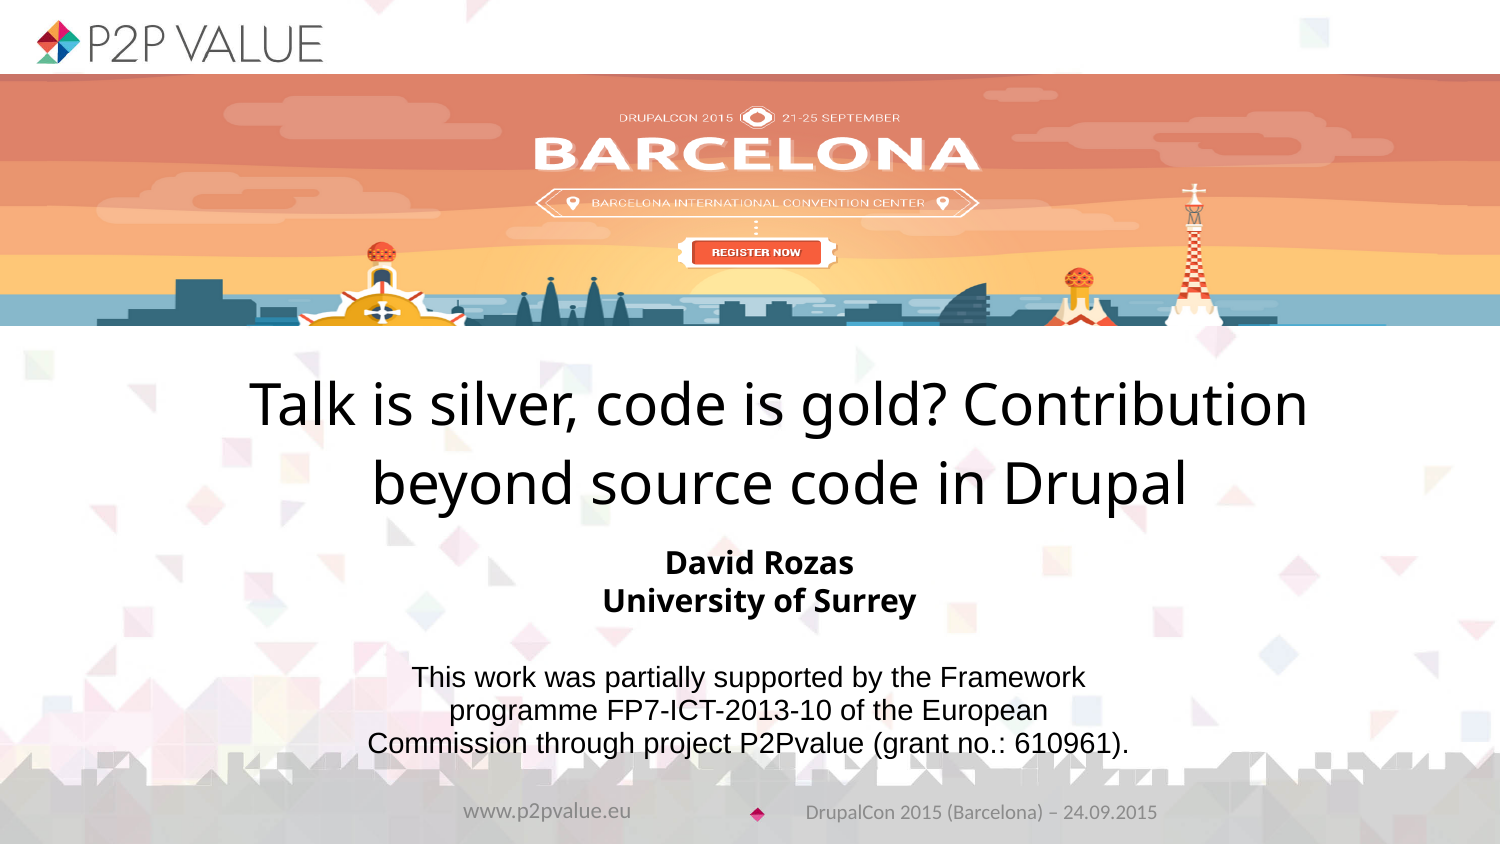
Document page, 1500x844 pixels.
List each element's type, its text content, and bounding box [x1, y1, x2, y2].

text_box DrupalCon 2015 (Barcelona) – 24.09.2015 [792, 788, 1485, 834]
title Talk is silver, code is gold? Contribution beyond source code in Drupal [164, 326, 1396, 577]
text_box This work was partially supported by the Framework programme FP7-ICT-2013-10 of the European Commission through project P2Pvalue (grant no.: 610961). [352, 653, 1148, 834]
picture [0, 0, 1500, 844]
text_box www.p2pvalue.eu [456, 789, 675, 829]
subtitle David Rozas University of Surrey [348, 577, 1171, 626]
